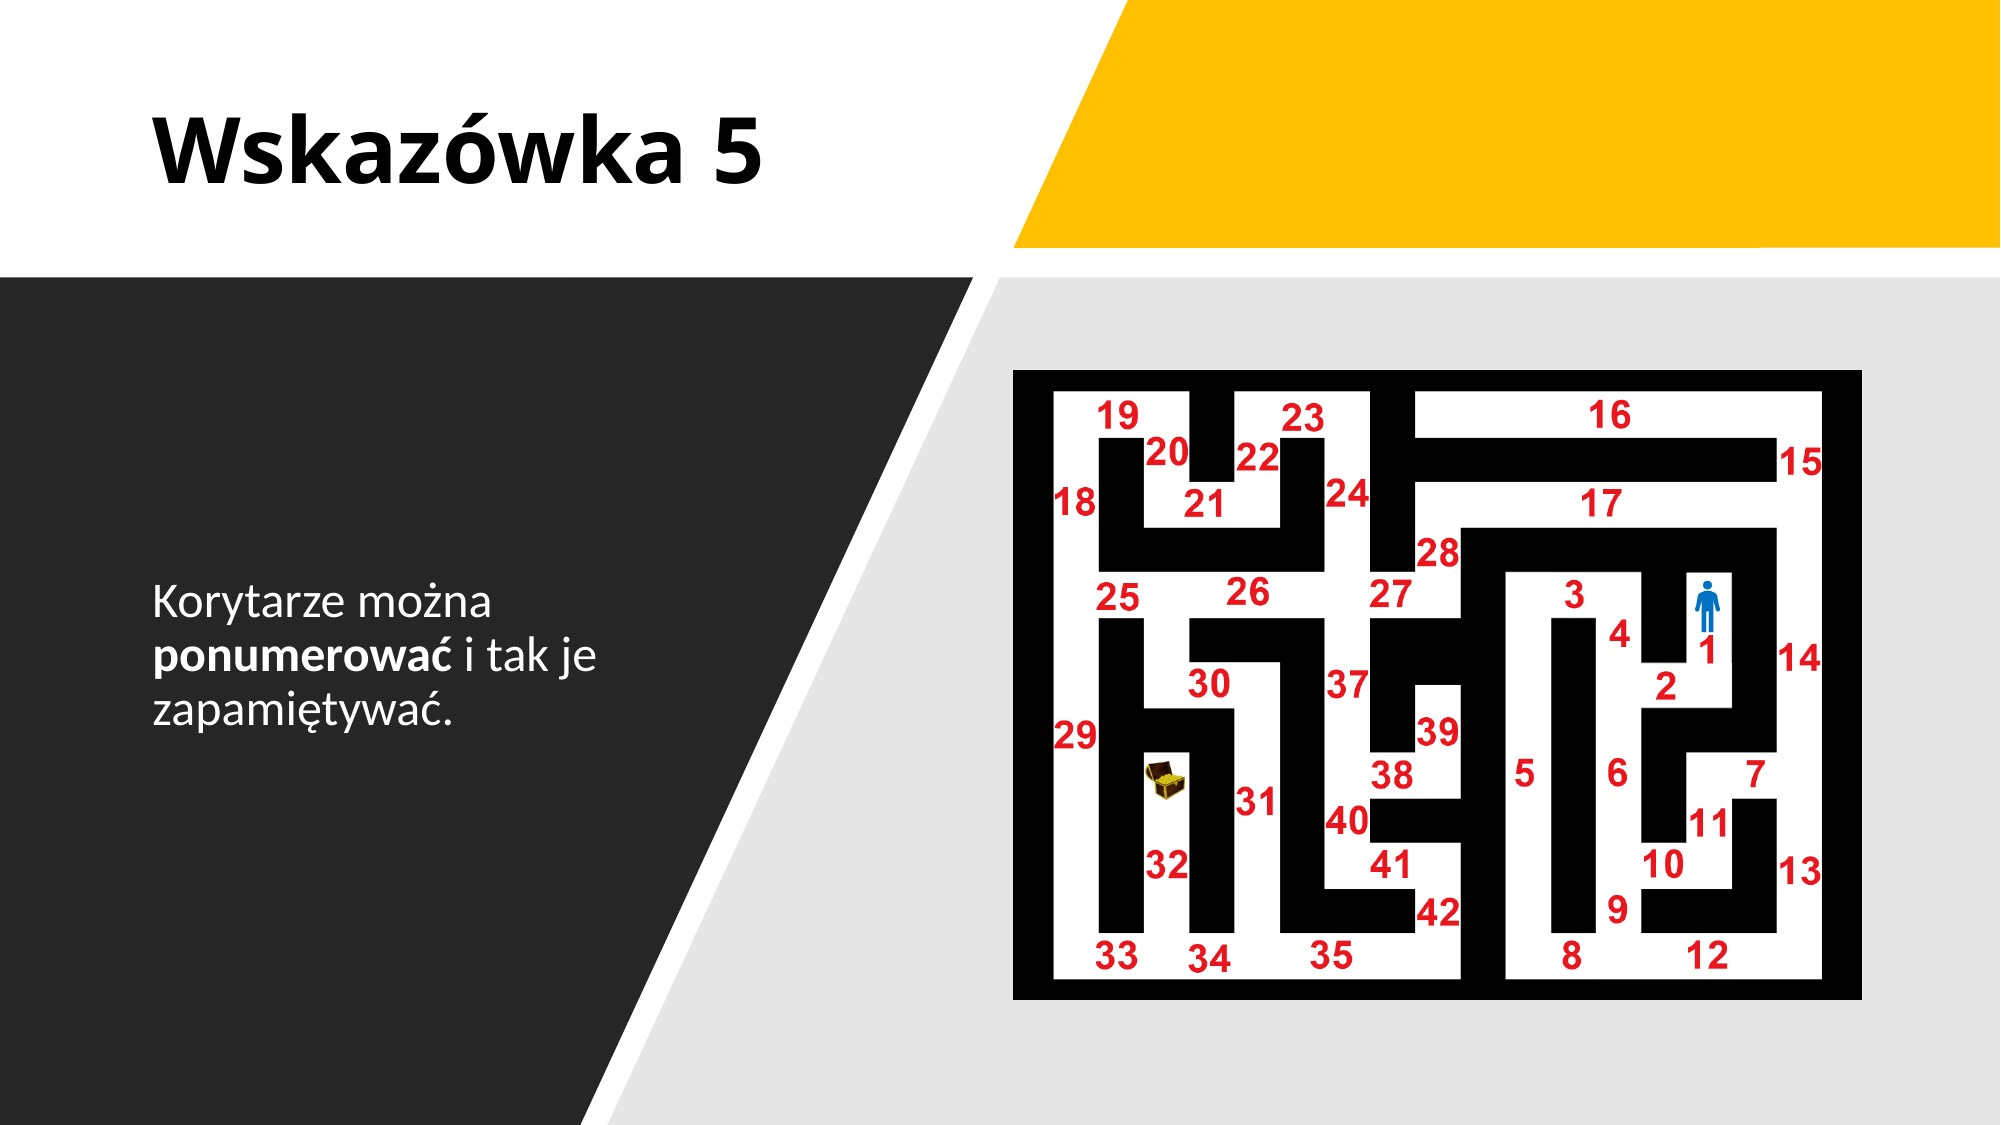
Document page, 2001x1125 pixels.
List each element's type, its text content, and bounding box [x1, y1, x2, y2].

list Korytarze można ponumerować i tak je zapamiętywać. [137, 356, 729, 954]
picture [1013, 370, 1862, 1000]
text_box [1014, 0, 2000, 248]
title Wskazówka 5 [137, 59, 1014, 248]
text_box [0, 277, 2000, 1125]
